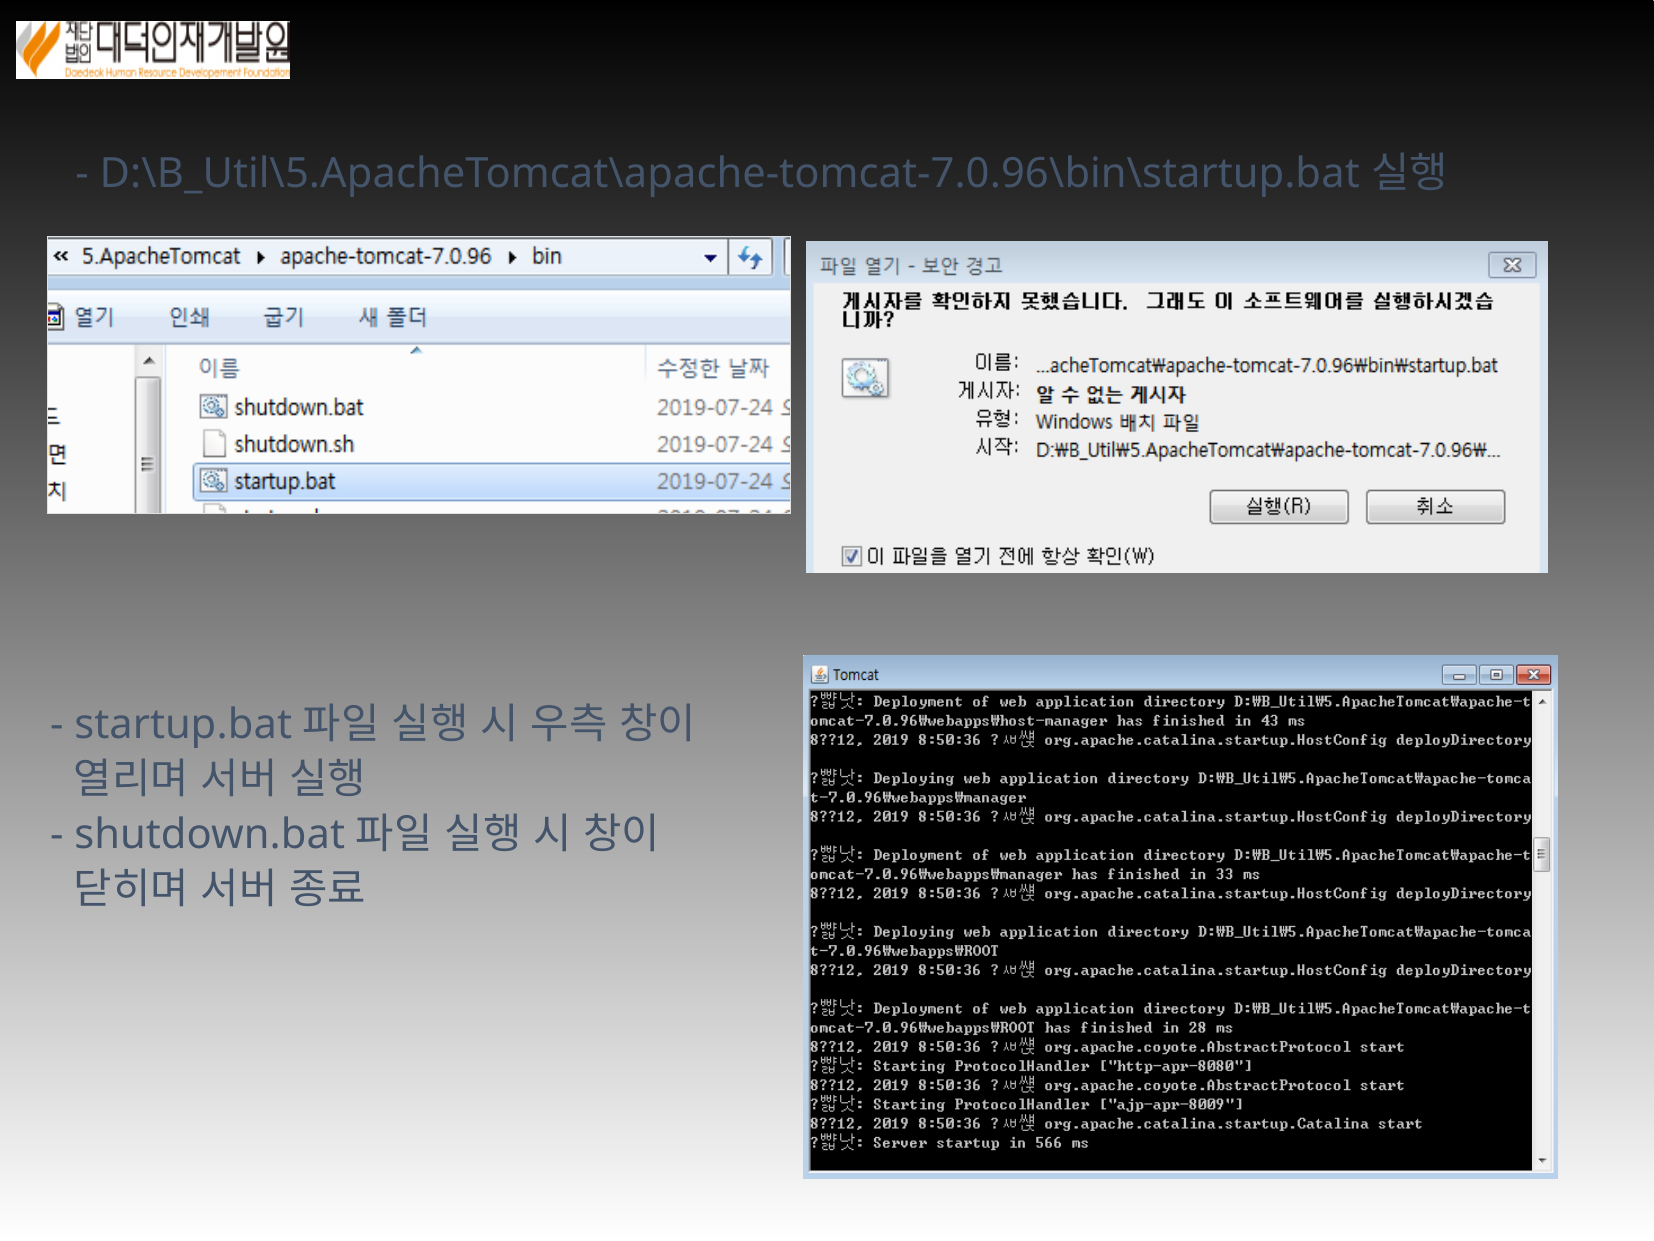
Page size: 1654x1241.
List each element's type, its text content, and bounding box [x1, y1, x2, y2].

picture [47, 236, 791, 514]
picture [16, 21, 290, 79]
text_box - startup.bat 파일 실행 시 우측 창이 열리며 서버 실행 - shutdown.bat 파일 실행 시 창이 닫히며 서버 종료 [35, 684, 756, 975]
picture [803, 655, 1558, 1179]
picture [806, 241, 1548, 573]
text_box - D:\B_Util\5.ApacheTomcat\apache-tomcat-7.0.96\bin\startup.bat 실행 [0, 129, 1524, 207]
